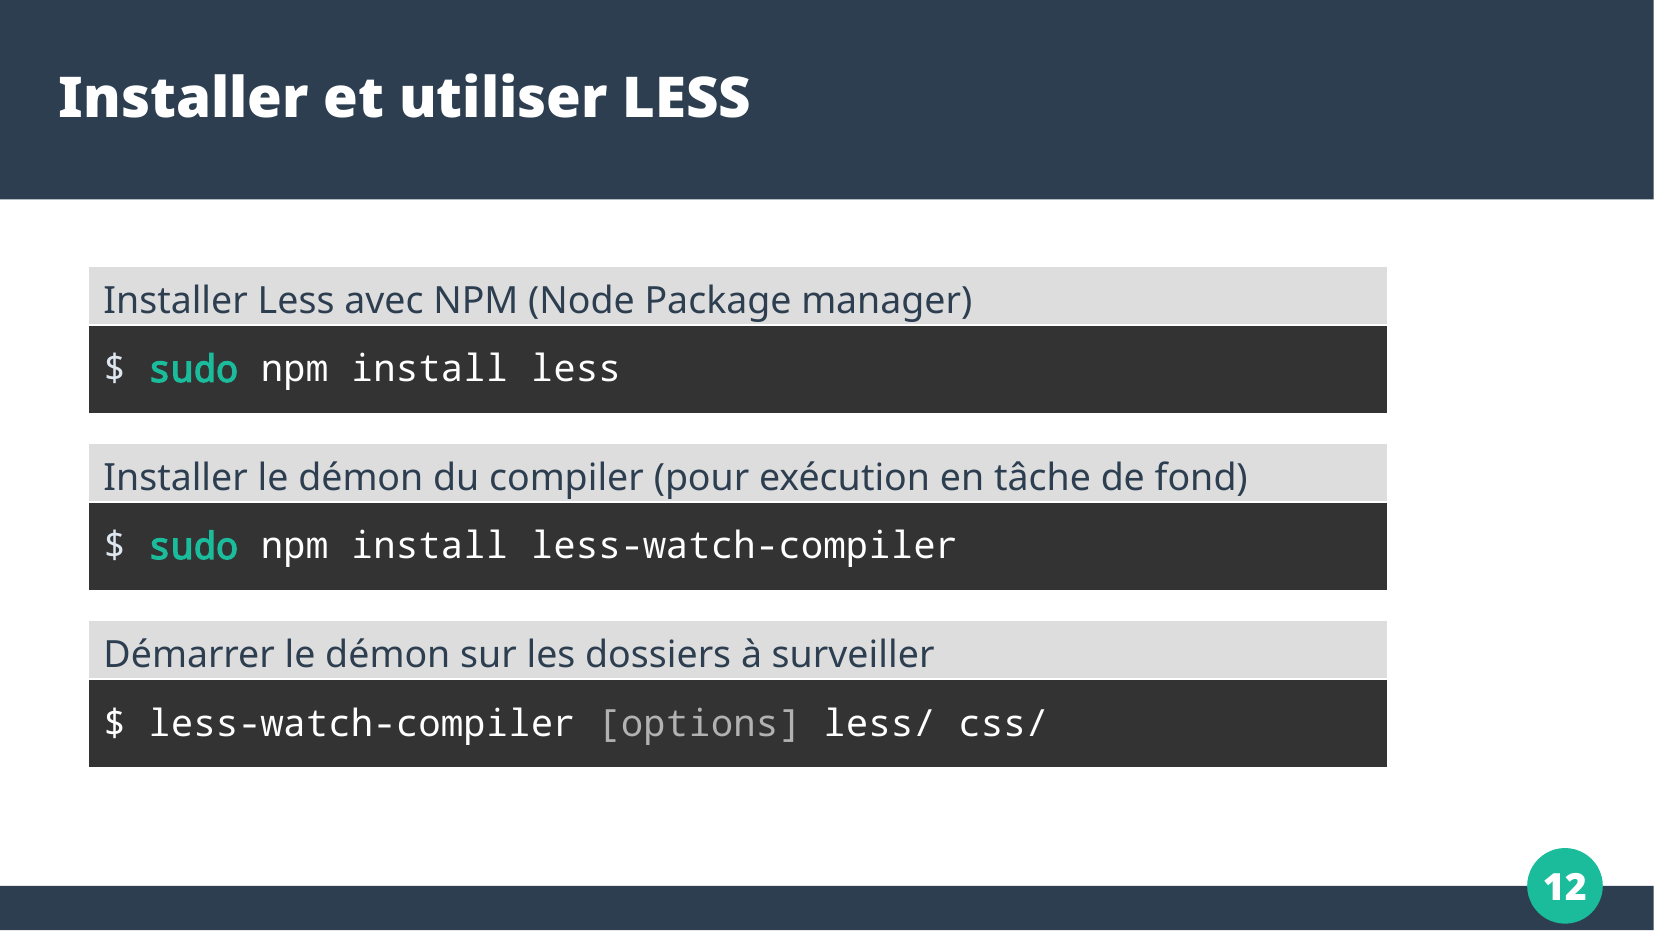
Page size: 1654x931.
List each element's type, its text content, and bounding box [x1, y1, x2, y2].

text_box Installer le démon du compiler (pour exécution en tâche de fond) [88, 442, 1388, 502]
text_box Installer Less avec NPM (Node Package manager) [88, 265, 1388, 325]
text_box $ less-watch-compiler [options] less/ css/ [88, 680, 1388, 768]
title Installer et utiliser LESS [59, 37, 1595, 156]
text_box $ sudo npm install less [88, 325, 1388, 414]
text_box $ sudo npm install less-watch-compiler [88, 502, 1388, 591]
text_box Démarrer le démon sur les dossiers à surveiller [88, 620, 1388, 680]
